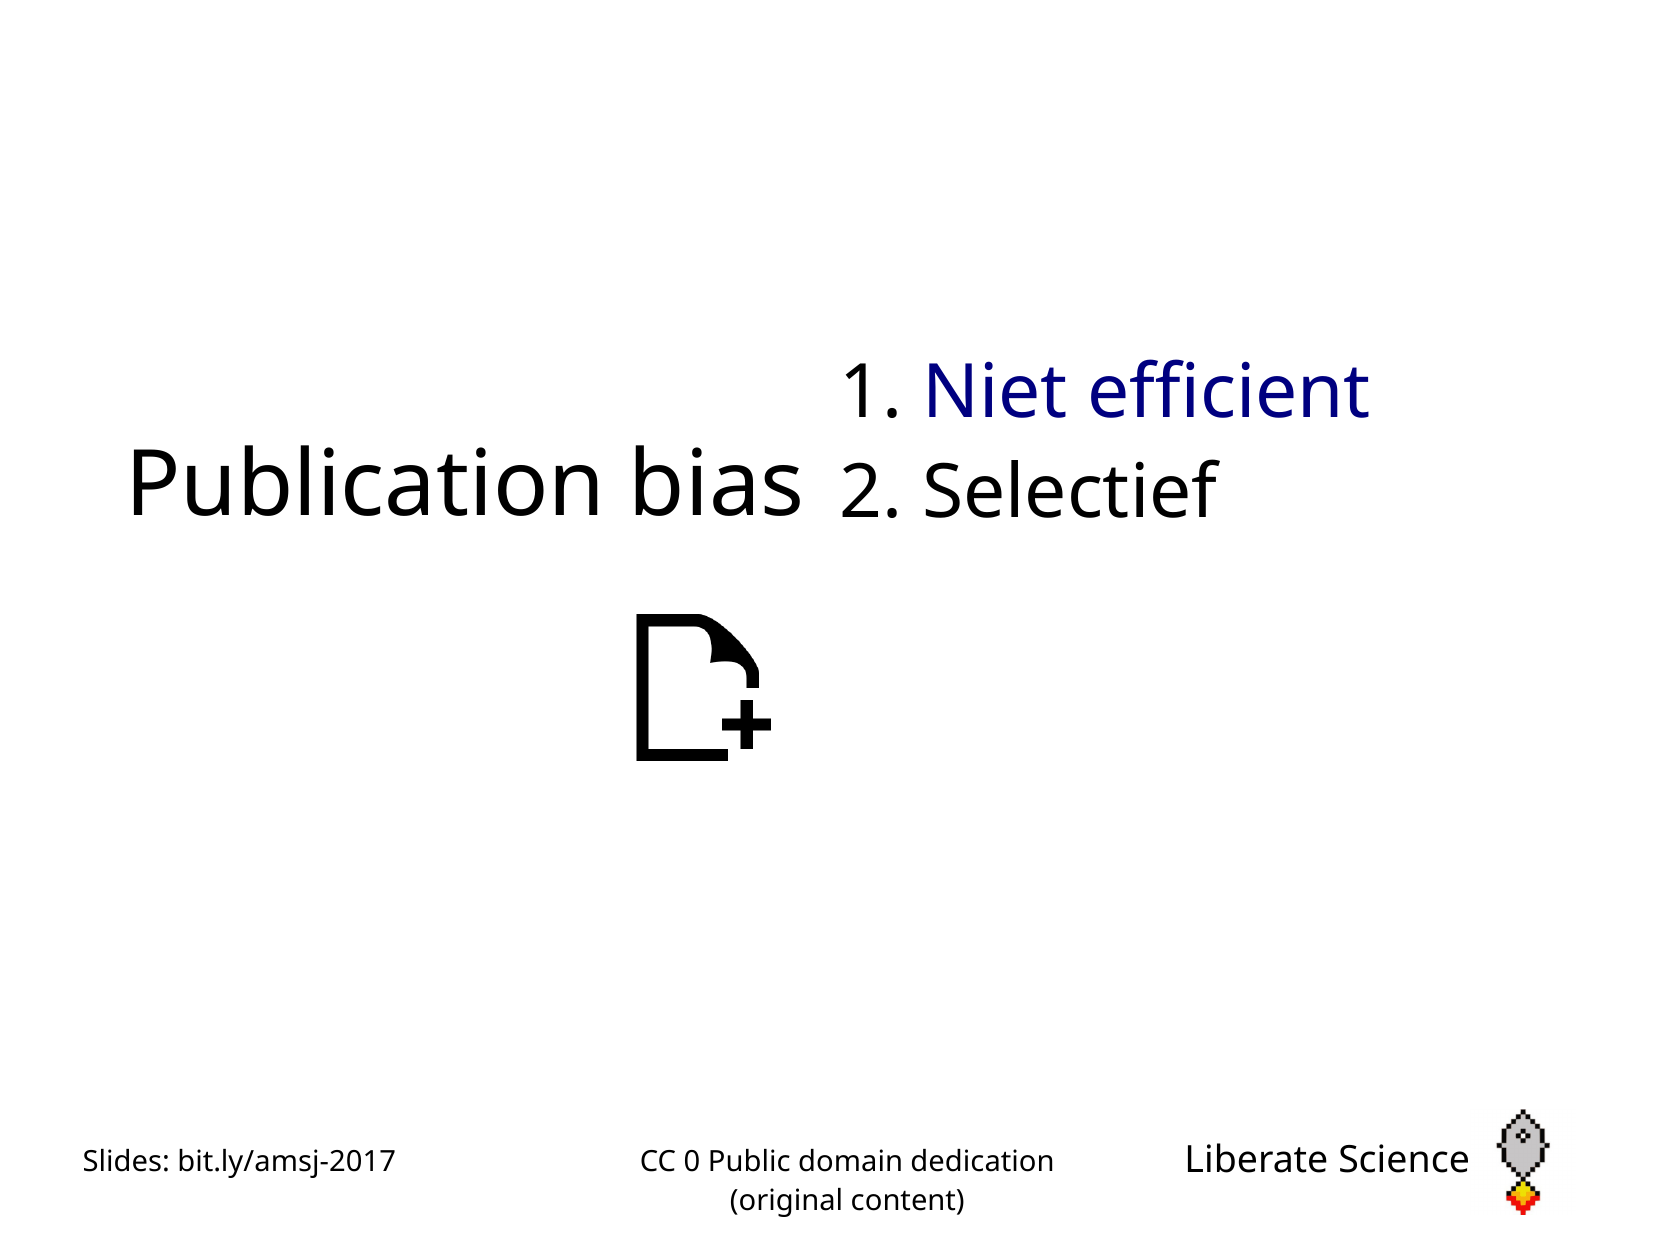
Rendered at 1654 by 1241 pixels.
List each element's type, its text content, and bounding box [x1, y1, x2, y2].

picture [630, 614, 777, 762]
text_box Publication bias [0, 409, 1096, 535]
picture [1470, 1109, 1576, 1215]
text_box 1. Niet efficient [825, 329, 1606, 429]
text_box 2. Selectief [1096, 429, 1606, 535]
